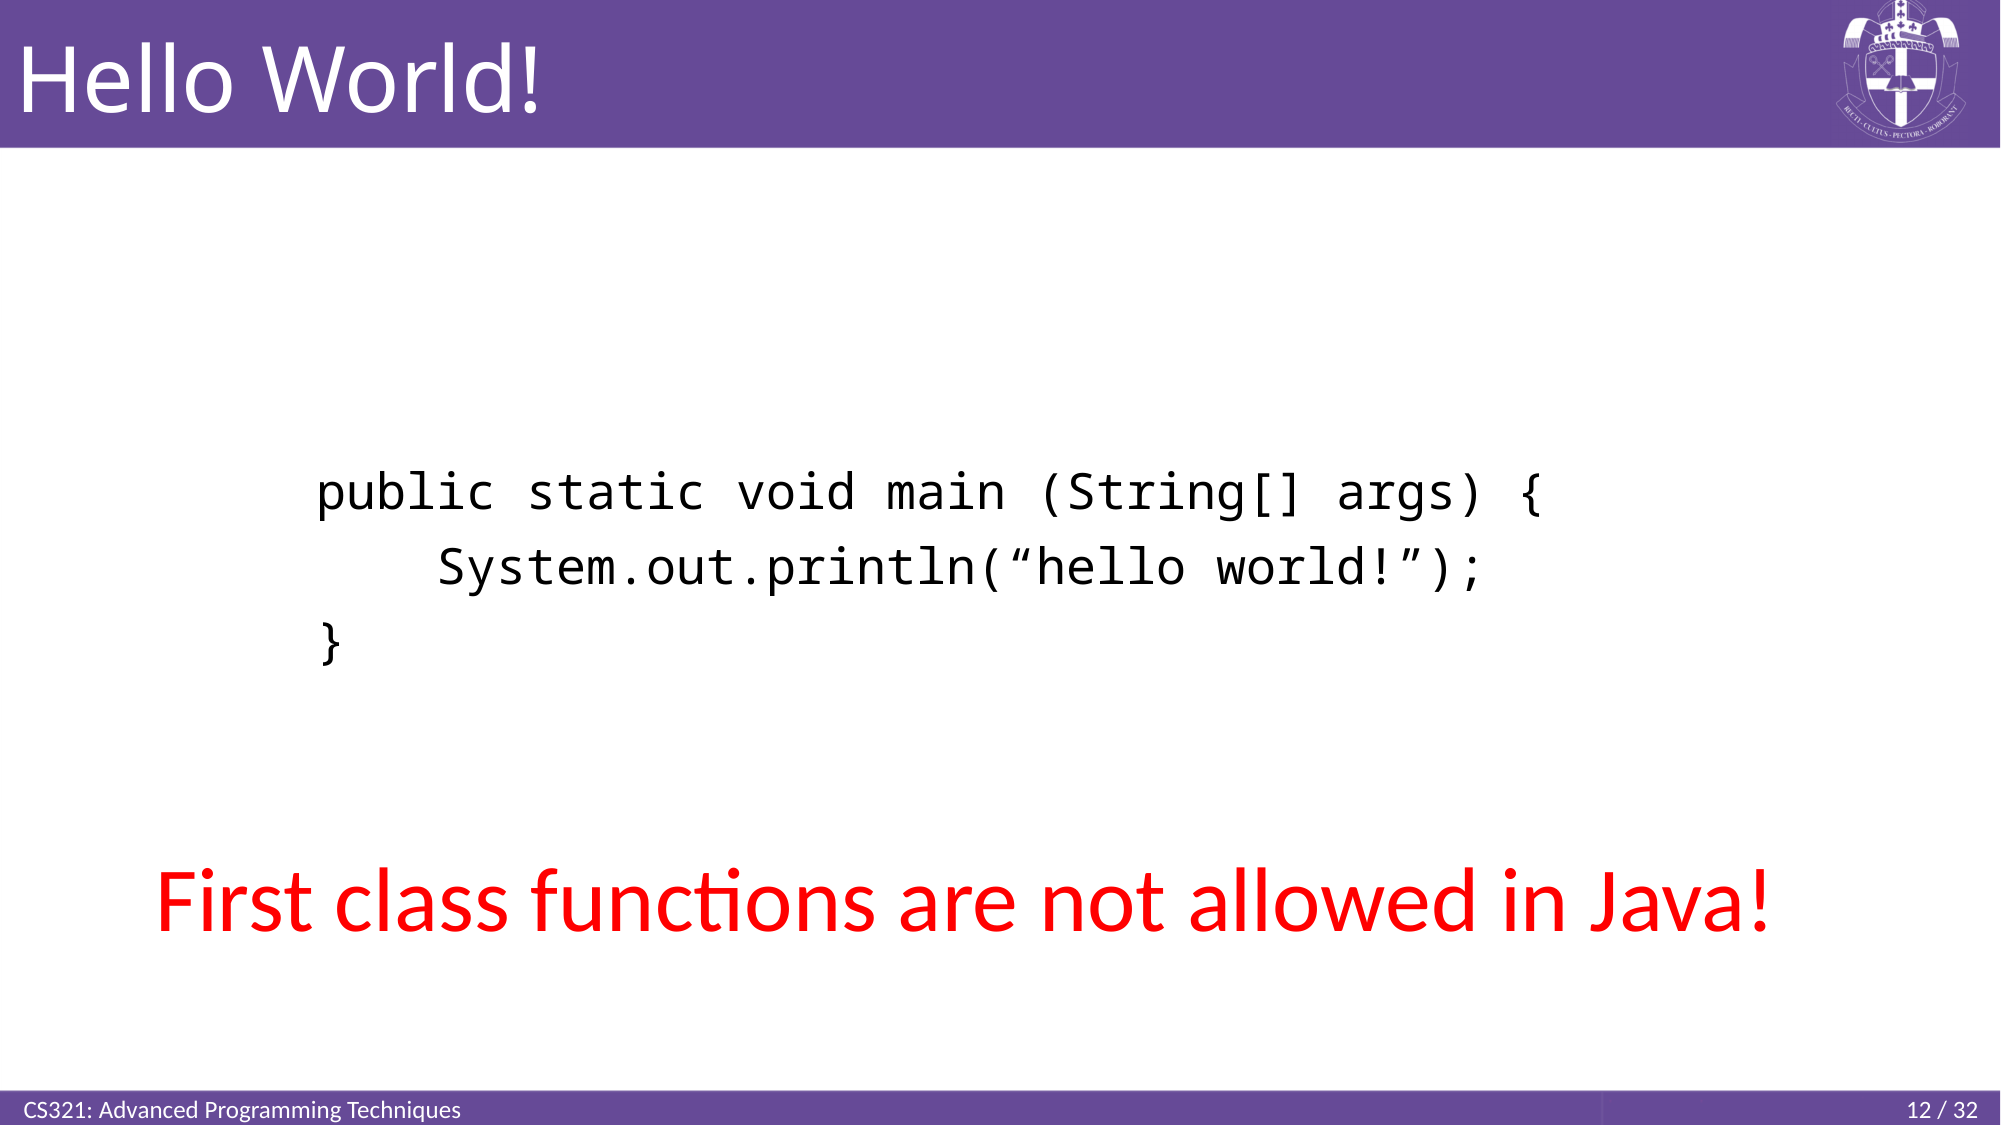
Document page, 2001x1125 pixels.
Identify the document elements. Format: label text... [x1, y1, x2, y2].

picture [0, 0, 2001, 1125]
slide_number <number> / 32 [1862, 1078, 1994, 1125]
text_box First class functions are not allowed in Java! [140, 832, 1847, 957]
title Hello World! [0, 0, 1725, 192]
text_box public static void main (String[] args) { System.out.println(“hello world!”); } [301, 377, 1732, 725]
